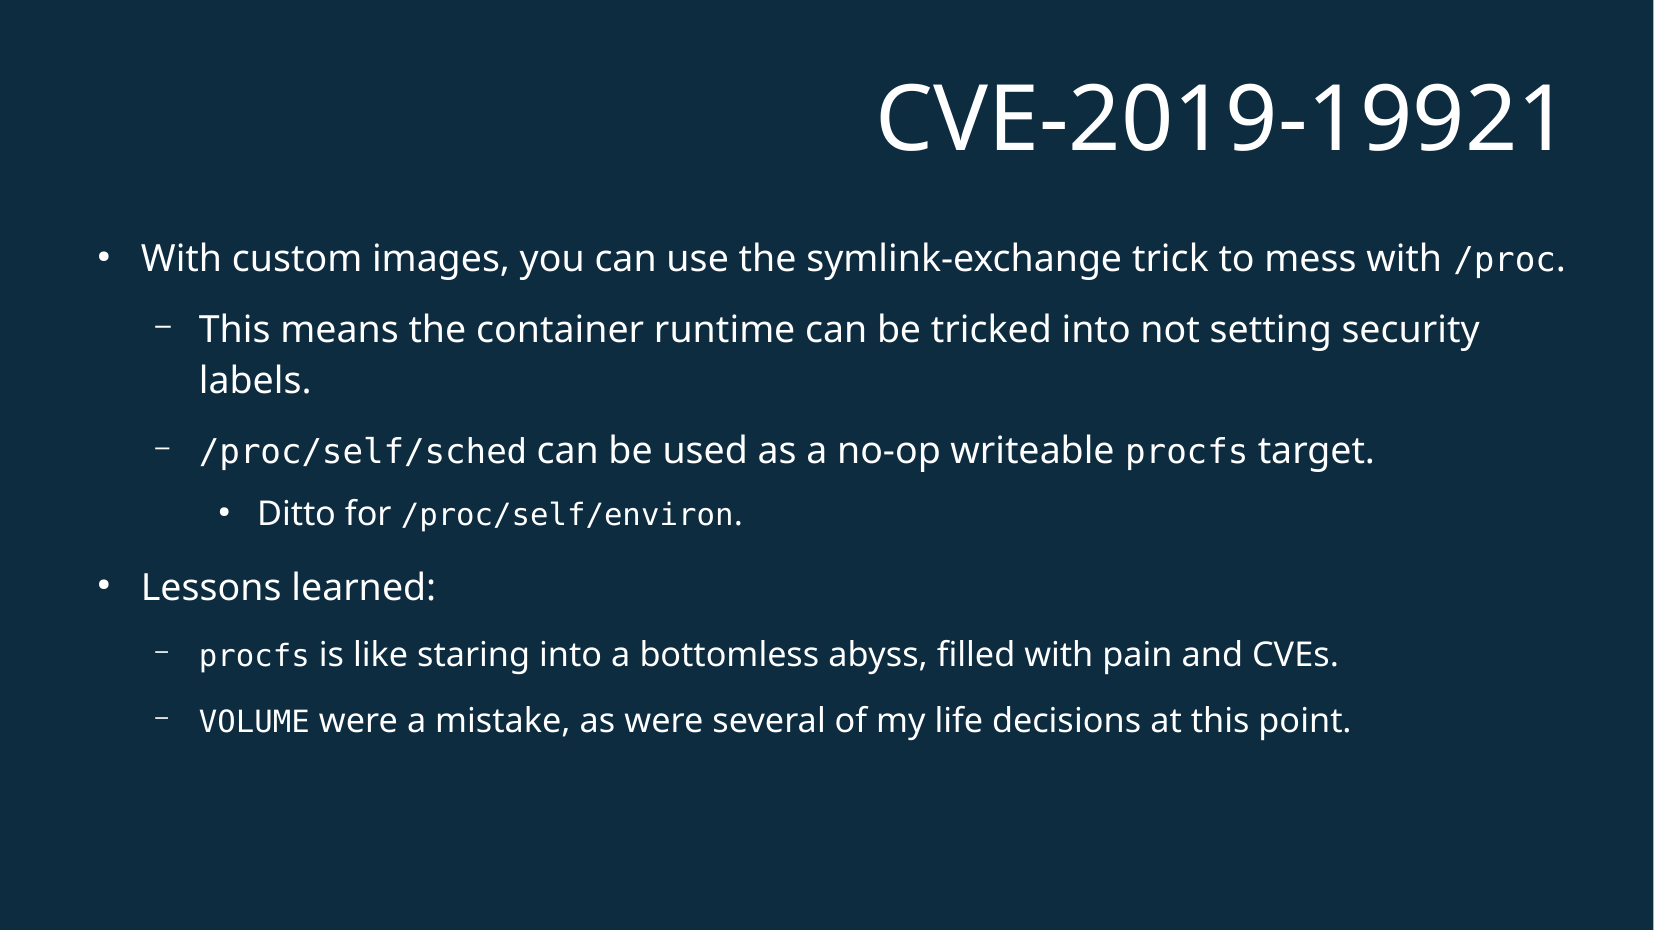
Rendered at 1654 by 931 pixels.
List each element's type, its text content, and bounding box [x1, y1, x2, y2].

list With custom images, you can use the symlink-exchange trick to mess with /proc. This means the container runtime can be tricked into not setting security labels. /proc/self/sched can be used as a no-op writeable procfs target. Ditto for /proc/self/environ. Lessons learned: procfs is like staring into a bottomless abyss, filled with pain and CVEs. VOLUME were a mistake, as were several of my life decisions at this point. [82, 217, 1571, 758]
title CVE-2019-19921 [82, 37, 1571, 193]
